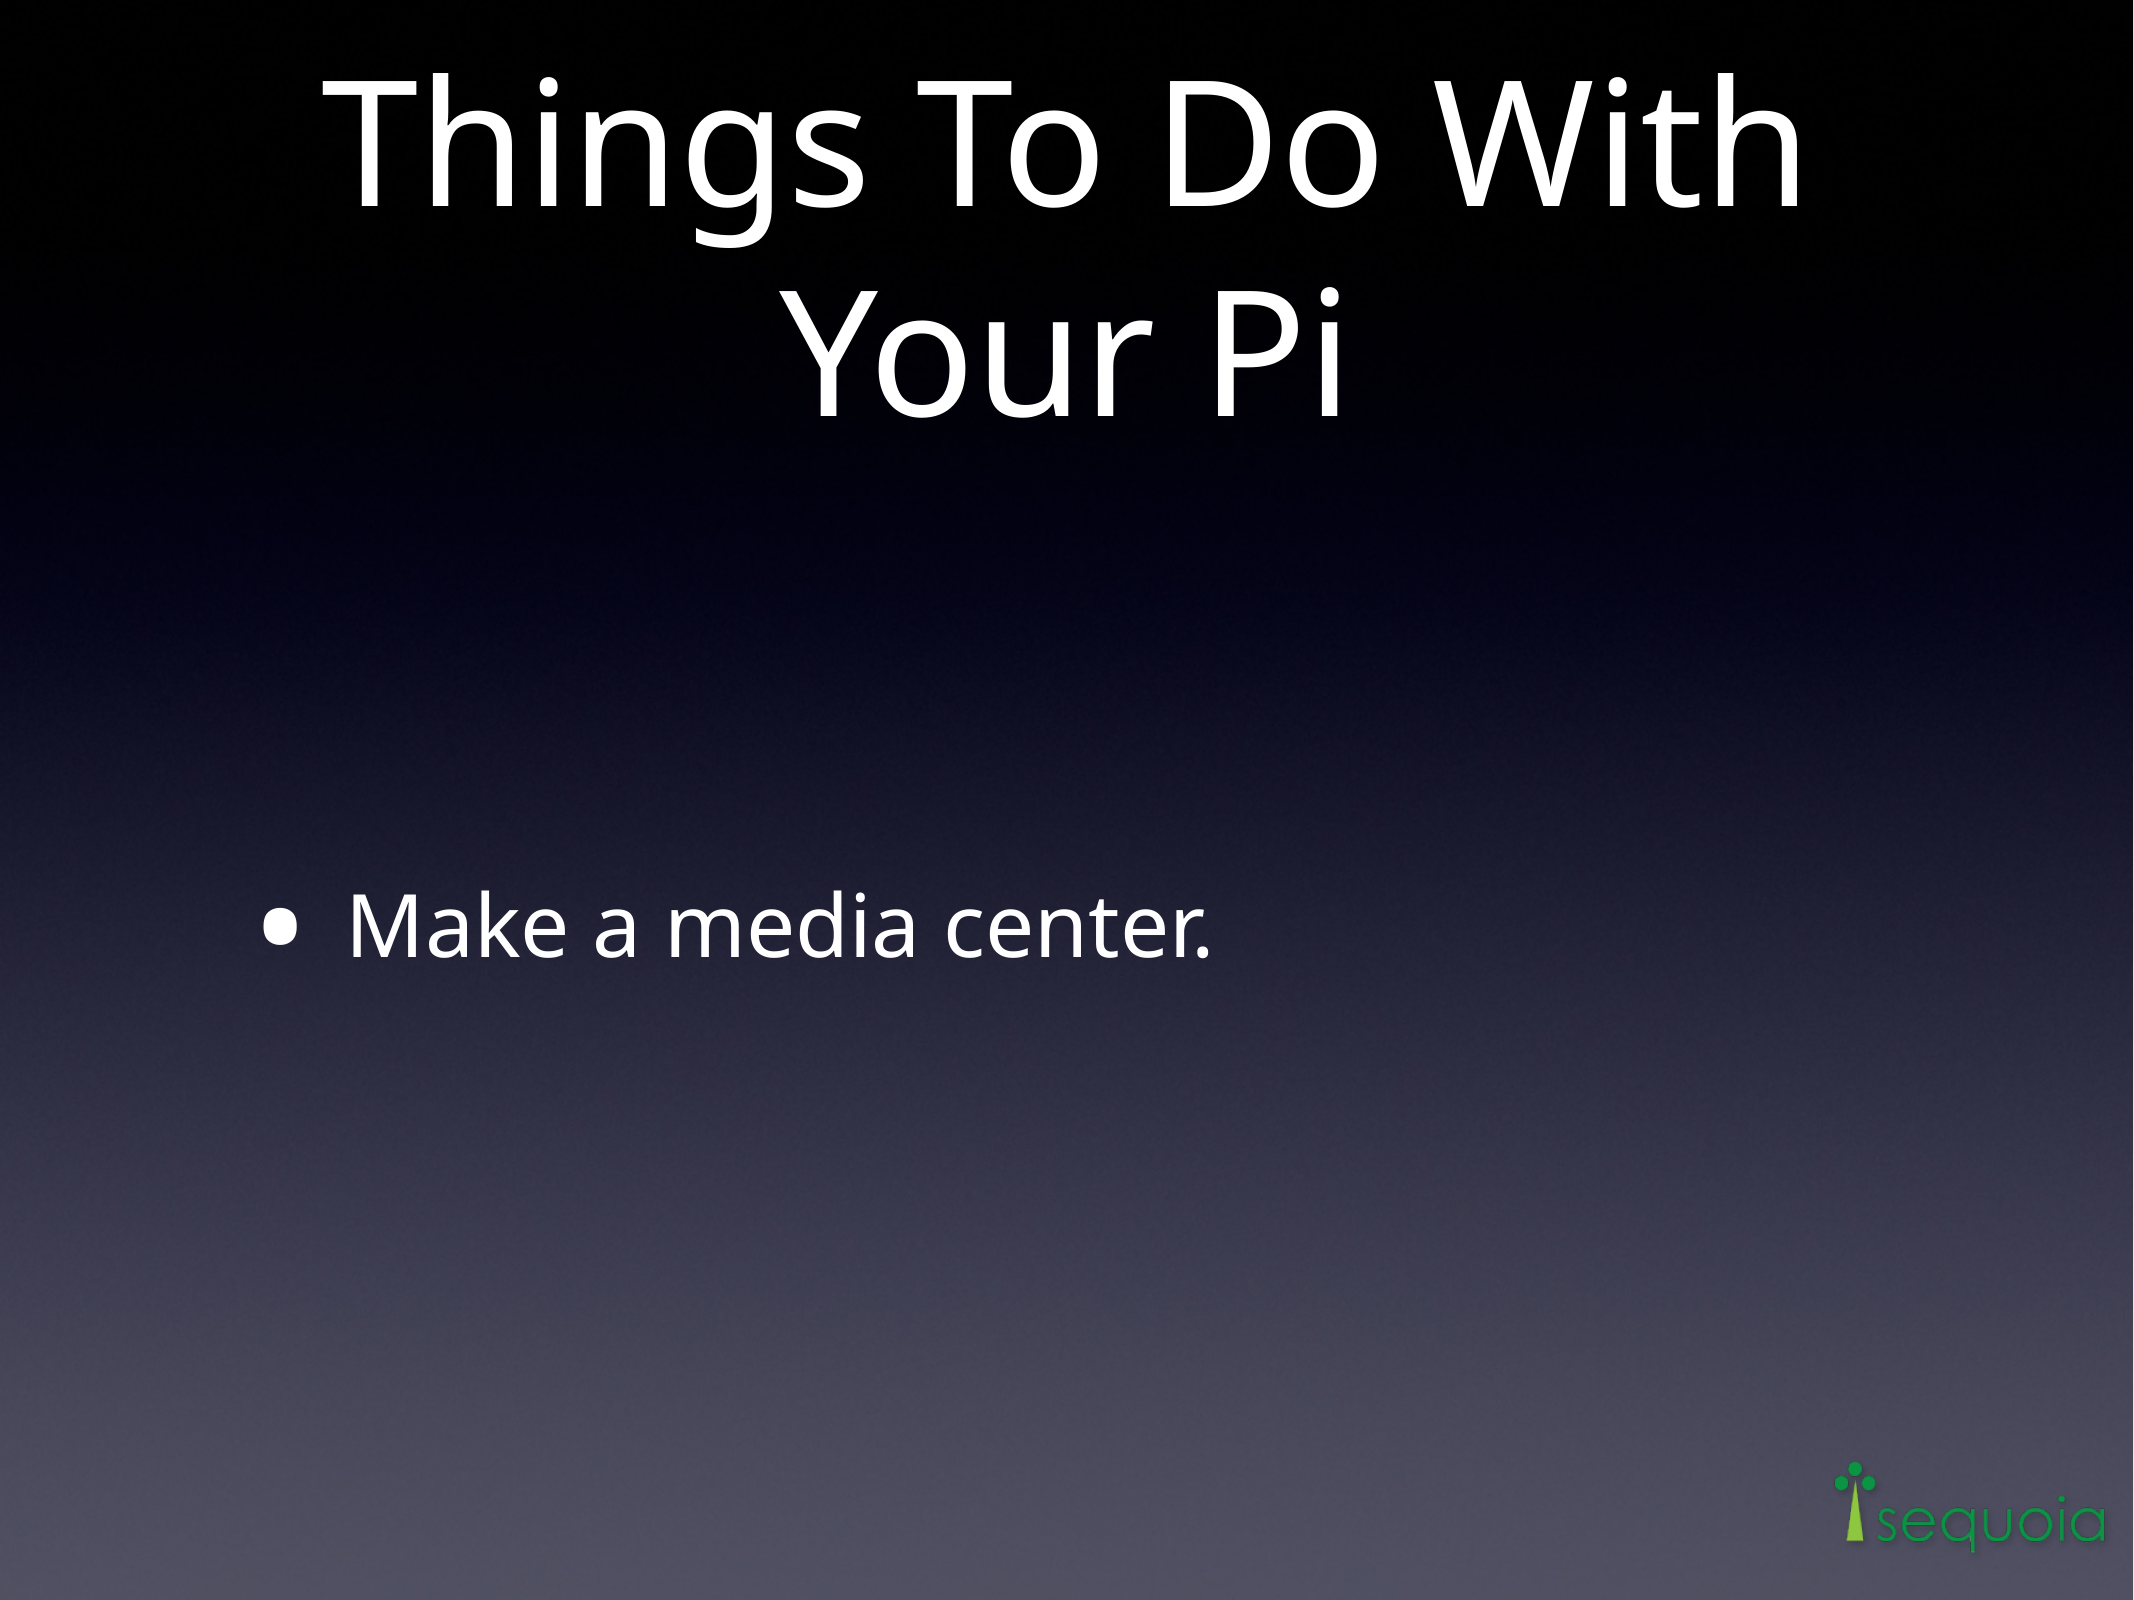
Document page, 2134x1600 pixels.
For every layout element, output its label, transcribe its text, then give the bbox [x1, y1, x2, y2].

picture [0, 0, 2134, 1600]
subtitle Make a media center. [208, 454, 1925, 1392]
title Things To Do With Your Pi [208, 23, 1925, 454]
